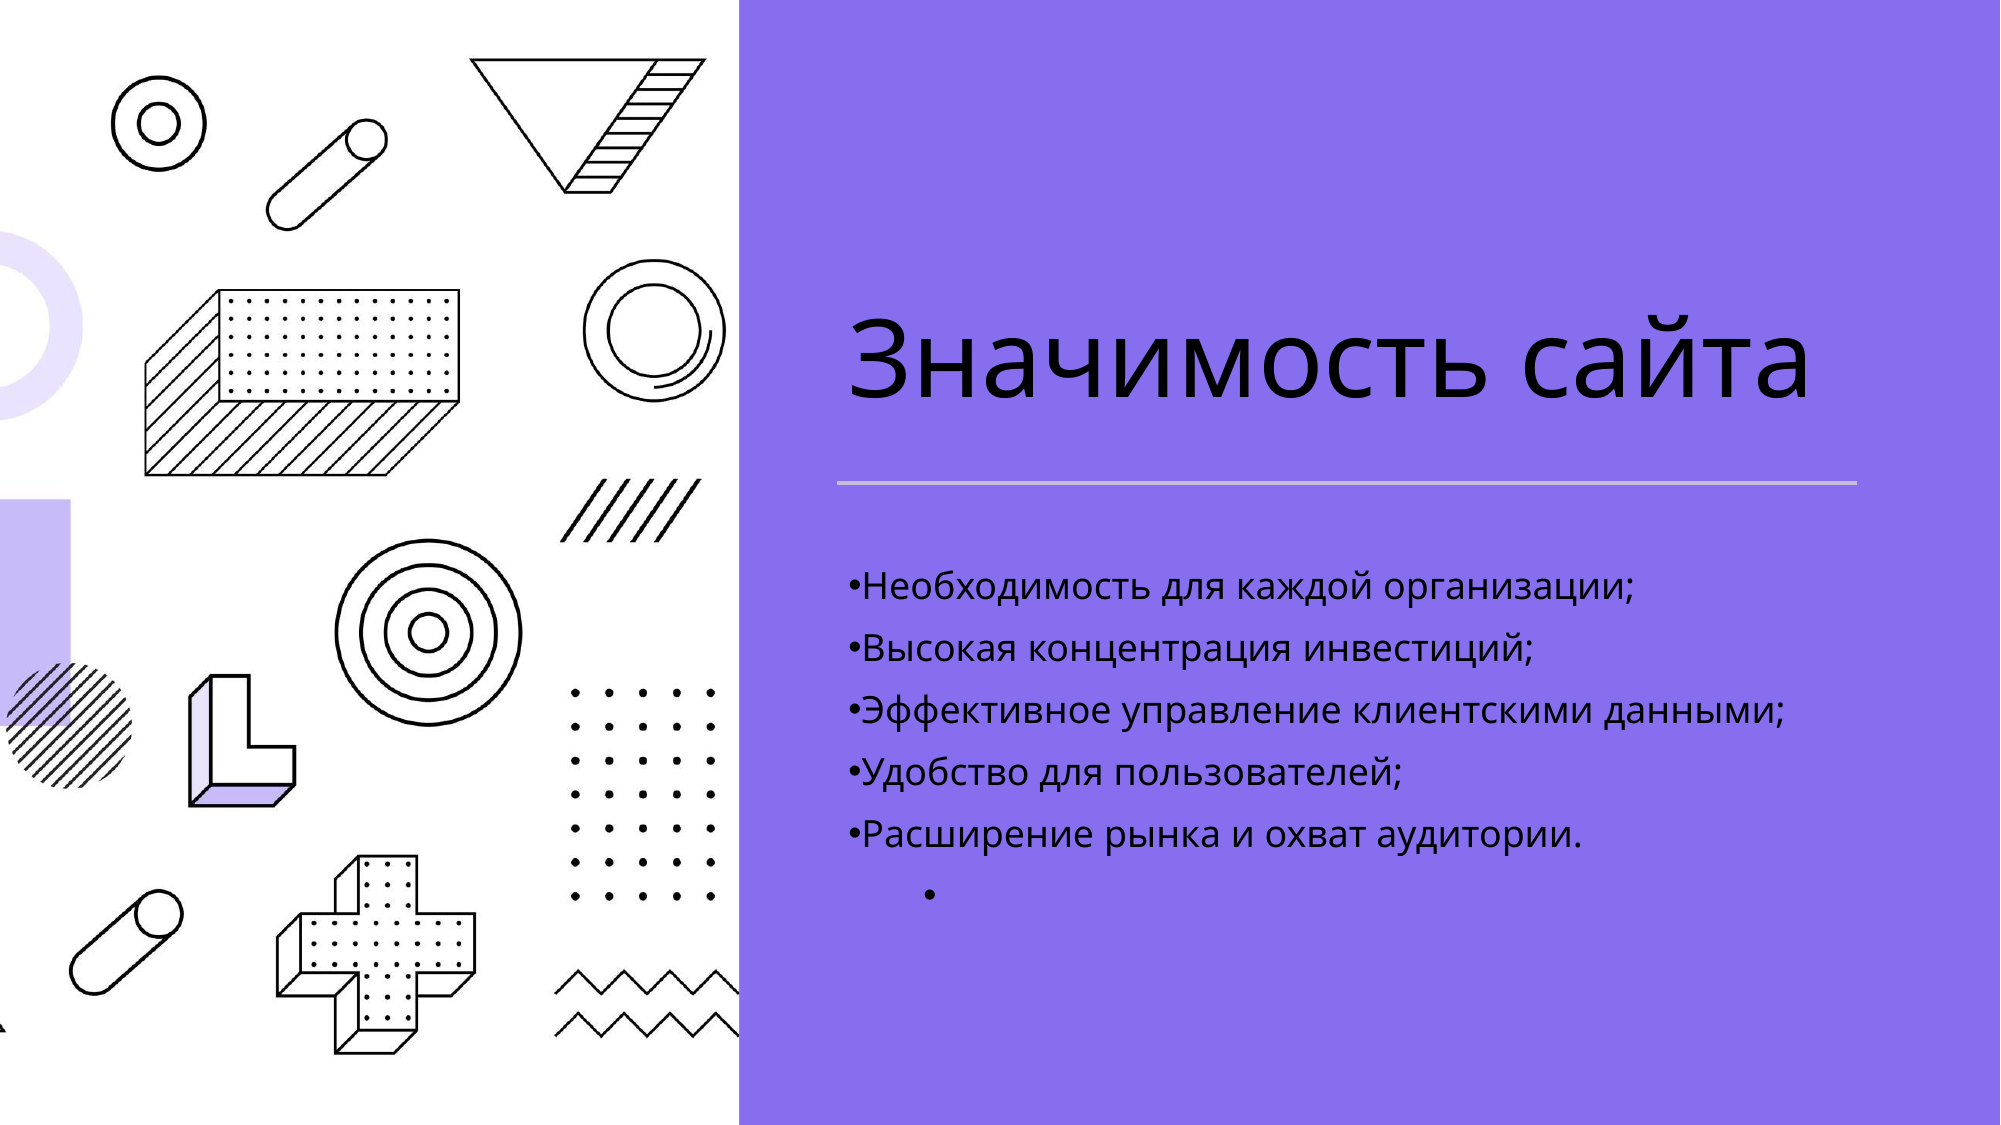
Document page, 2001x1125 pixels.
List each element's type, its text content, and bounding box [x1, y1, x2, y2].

text_box [740, 0, 2000, 1125]
title Значимость сайта [833, 176, 1863, 429]
text_box ​Необходимость для каждой организации; Высокая концентрация инвестиций; Эффективное управление клиентскими данными; Удобство для пользователей; Расширение рынка и охват аудитории. [833, 549, 1863, 1014]
picture [0, 0, 740, 1125]
